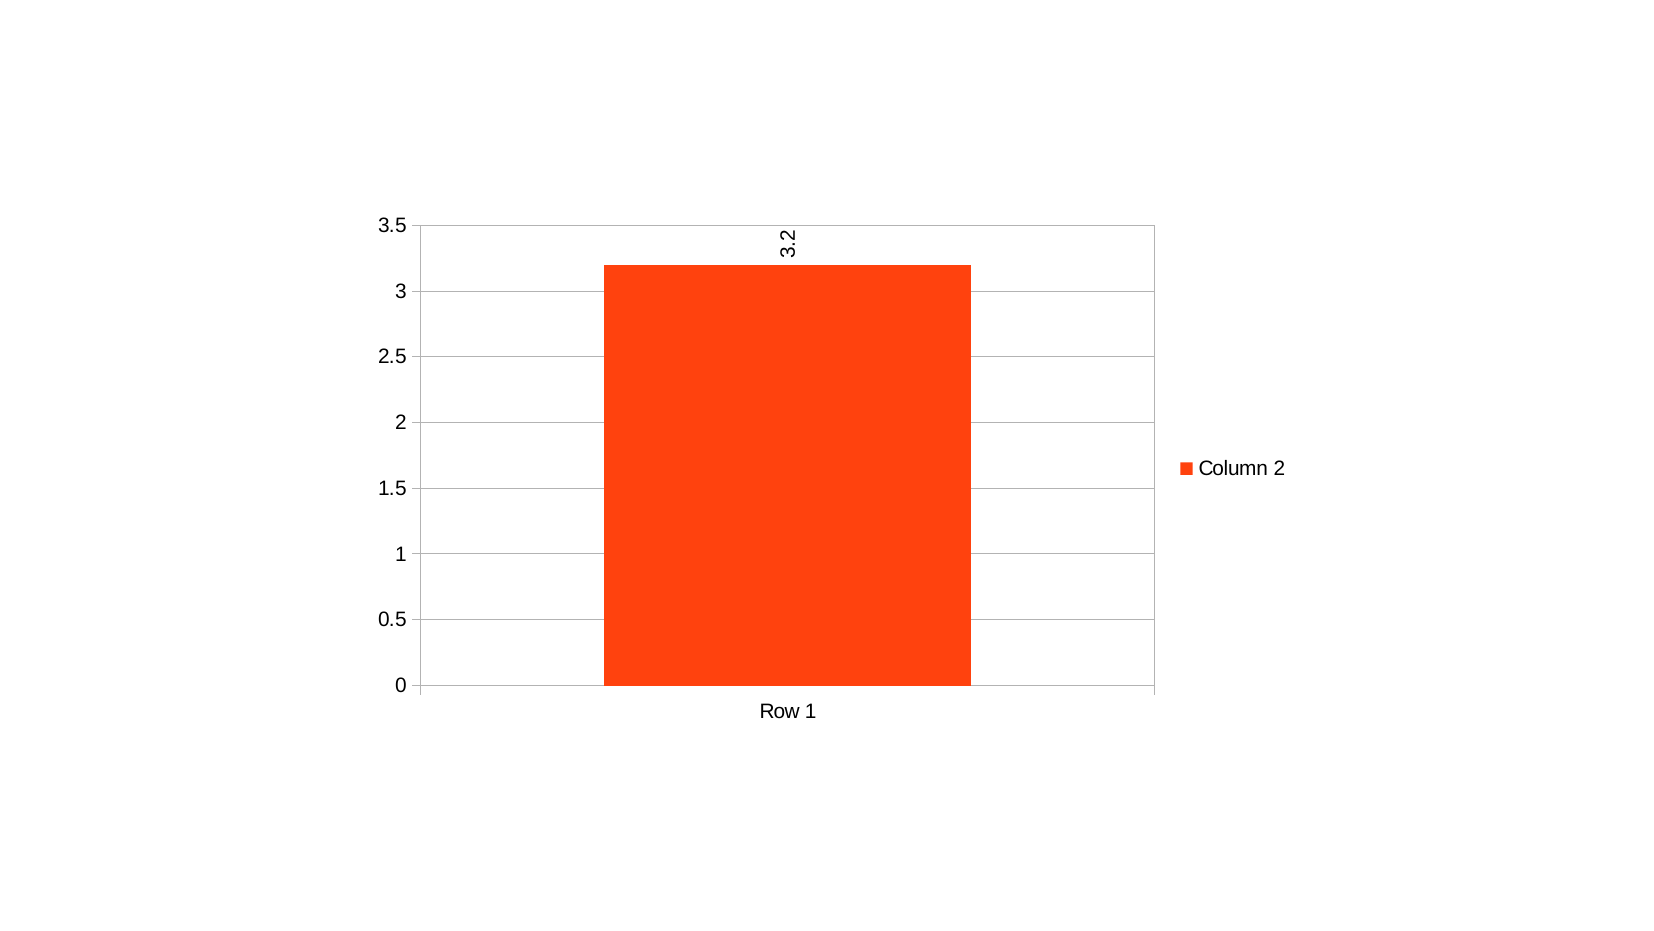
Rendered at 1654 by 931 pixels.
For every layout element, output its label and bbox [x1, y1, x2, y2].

chart [359, 202, 1304, 735]
